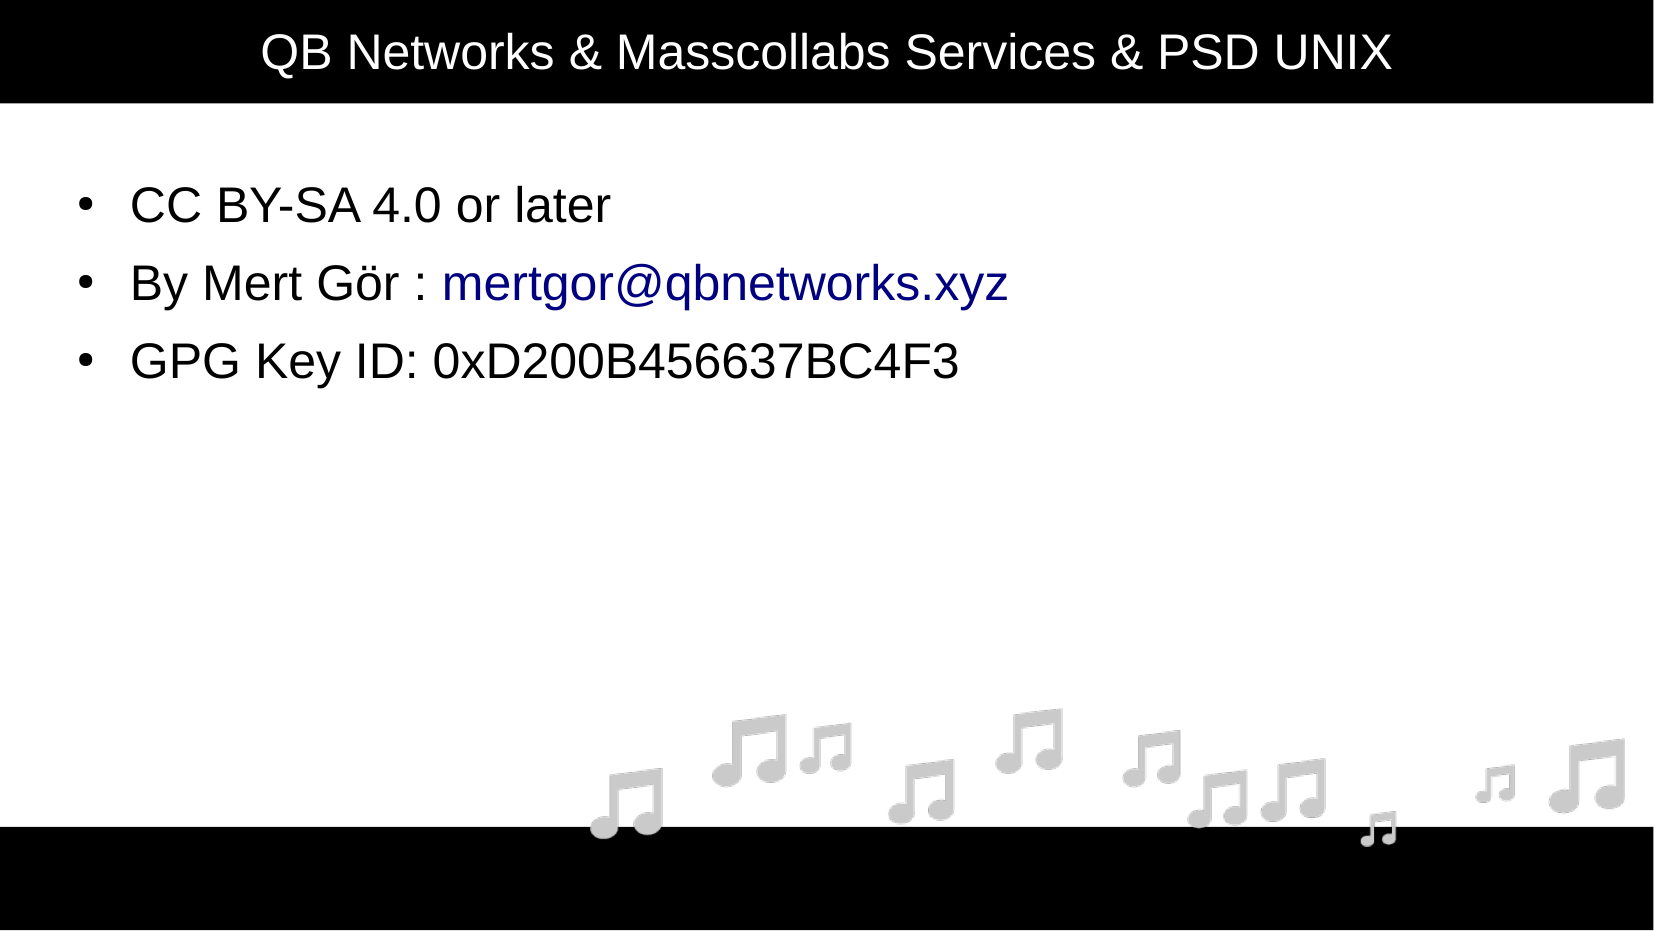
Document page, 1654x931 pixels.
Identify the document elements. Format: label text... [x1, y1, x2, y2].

title QB Networks & Masscollabs Services & PSD UNIX [59, 6, 1595, 98]
list CC BY-SA 4.0 or later By Mert Gör : mertgor@qbnetworks.xyz GPG Key ID: 0xD200B456637BC4F3 [59, 177, 1595, 768]
